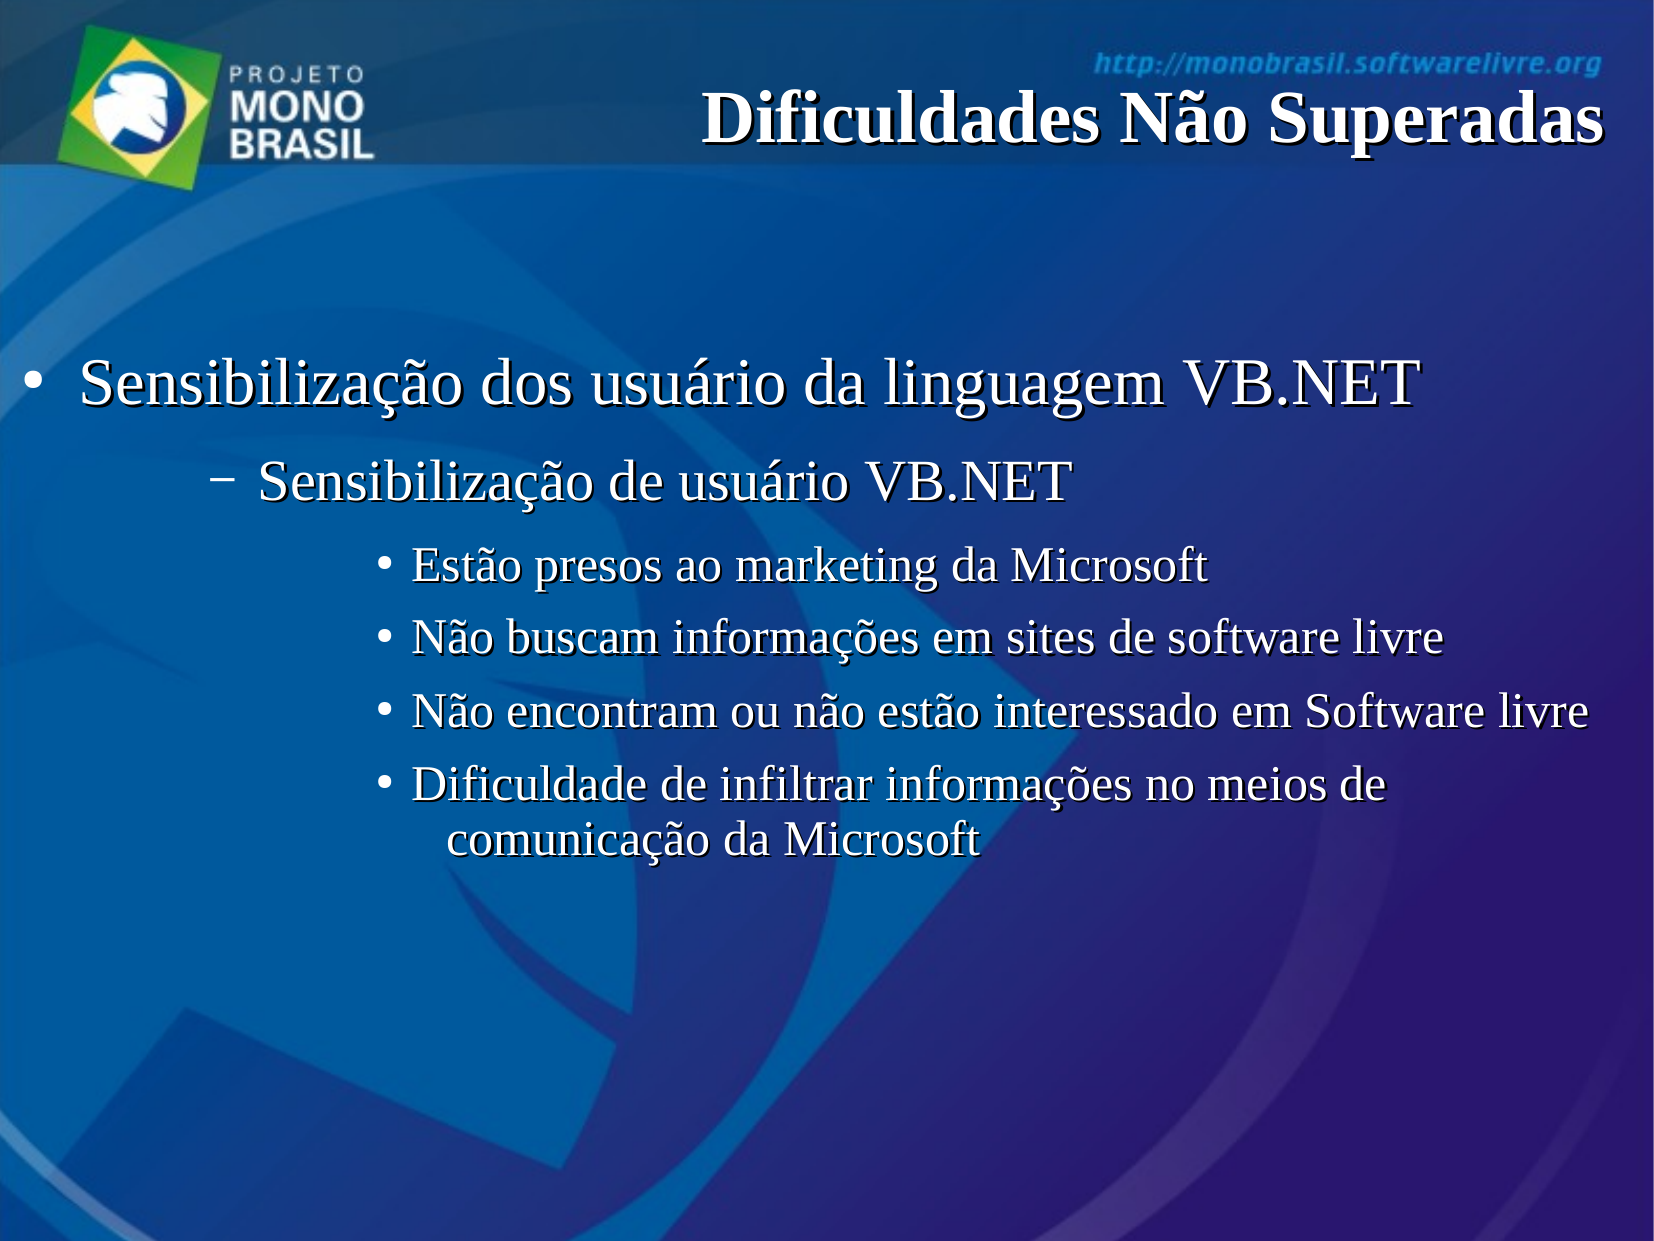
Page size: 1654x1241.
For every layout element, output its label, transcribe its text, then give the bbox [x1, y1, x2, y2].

title Dificuldades Não Superadas [222, 43, 1606, 191]
list Sensibilização dos usuário da linguagem VB.NET Sensibilização de usuário VB.NET Estão presos ao marketing da Microsoft Não buscam informações em sites de software livre Não encontram ou não estão interessado em Software livre Dificuldade de infiltrar informações no meios de comunicação da Microsoft [21, 344, 1624, 1127]
picture [0, 0, 1654, 1241]
